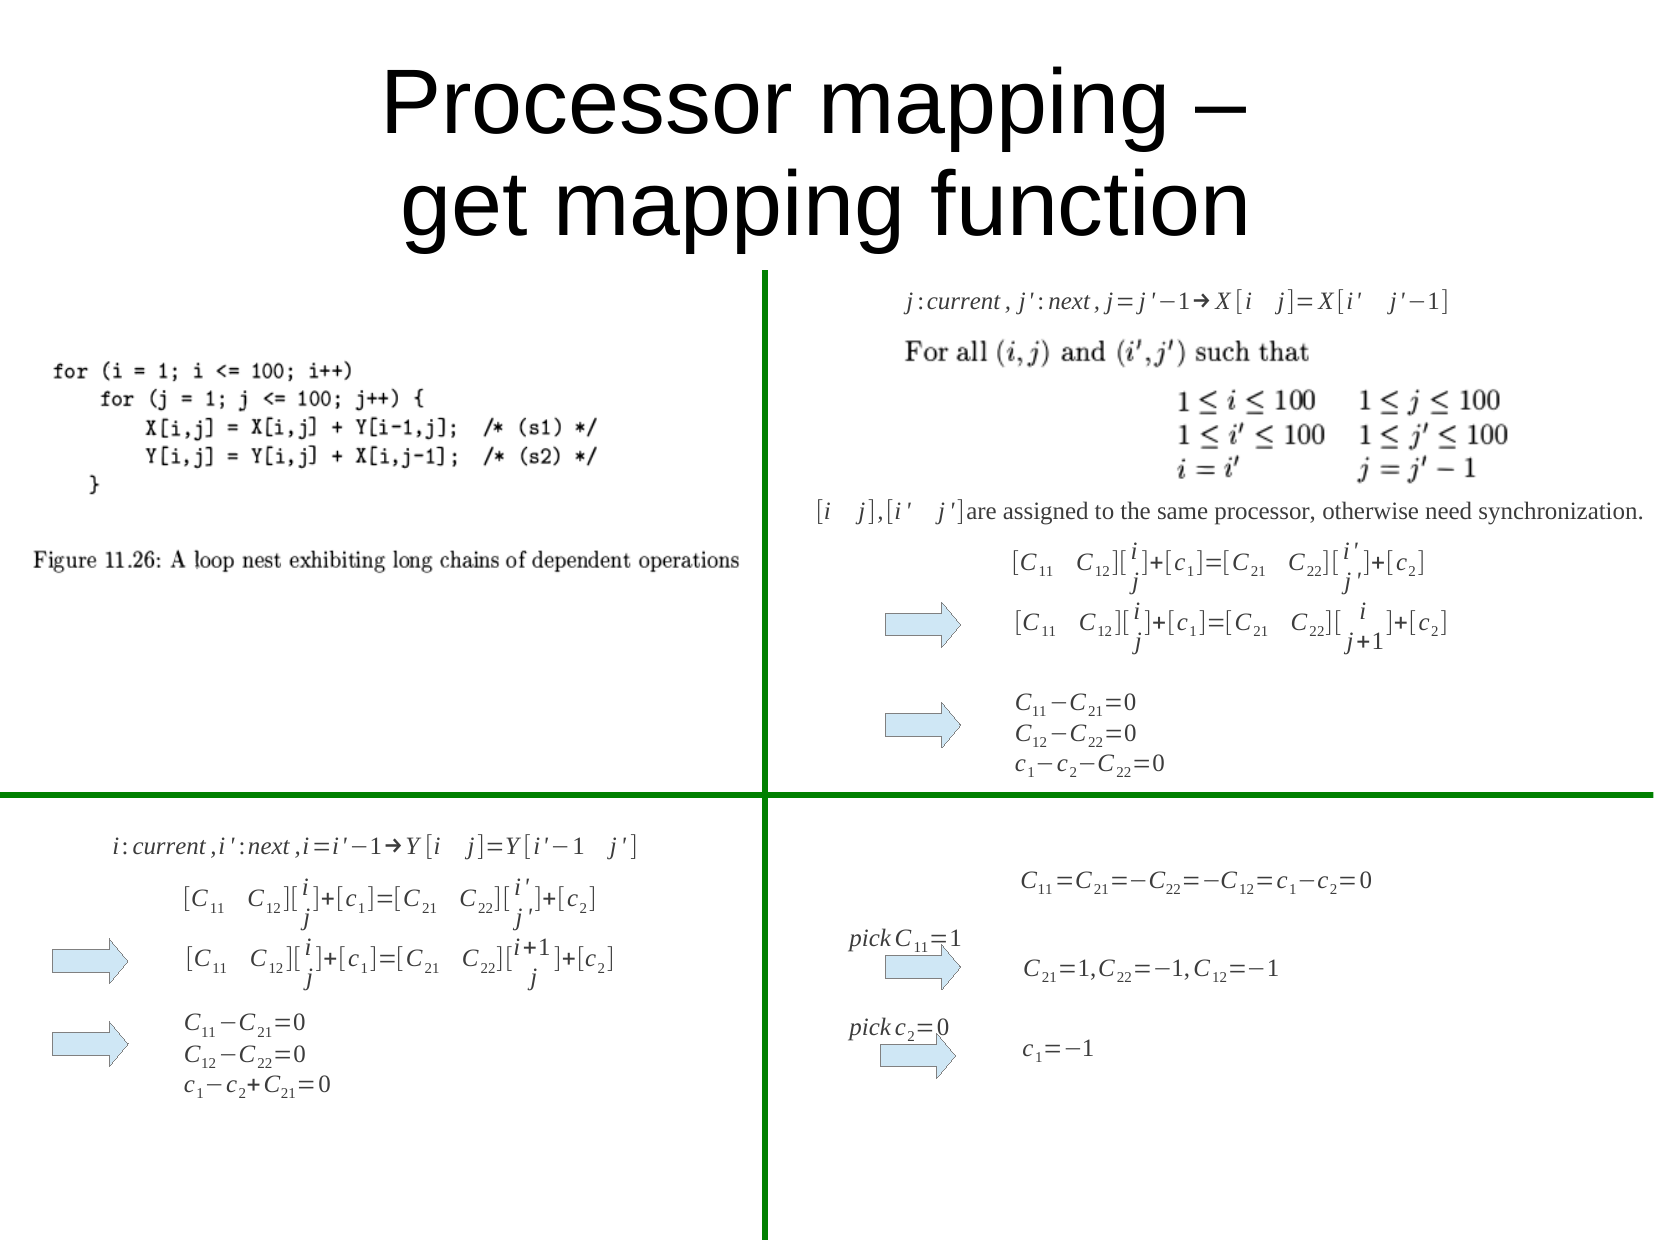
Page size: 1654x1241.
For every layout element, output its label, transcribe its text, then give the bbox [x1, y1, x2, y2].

chart [928, 737, 941, 743]
text_box [885, 956, 961, 990]
title Processor mapping – get mapping function [82, 49, 1571, 257]
chart [177, 1008, 338, 1102]
picture [15, 351, 751, 586]
chart [840, 924, 968, 956]
chart [1016, 954, 1285, 986]
text_box [52, 938, 128, 984]
text_box [52, 1021, 129, 1067]
chart [1005, 537, 1431, 595]
chart [810, 495, 1652, 526]
chart [179, 934, 621, 991]
text_box [885, 602, 961, 648]
chart [840, 1013, 956, 1045]
text_box [885, 702, 961, 748]
chart [105, 829, 643, 861]
chart [1014, 866, 1379, 898]
chart [897, 284, 1456, 316]
picture [885, 333, 1520, 493]
chart [1016, 1034, 1101, 1067]
text_box [880, 1045, 956, 1079]
chart [1008, 688, 1172, 781]
chart [1008, 597, 1454, 655]
chart [176, 874, 602, 931]
